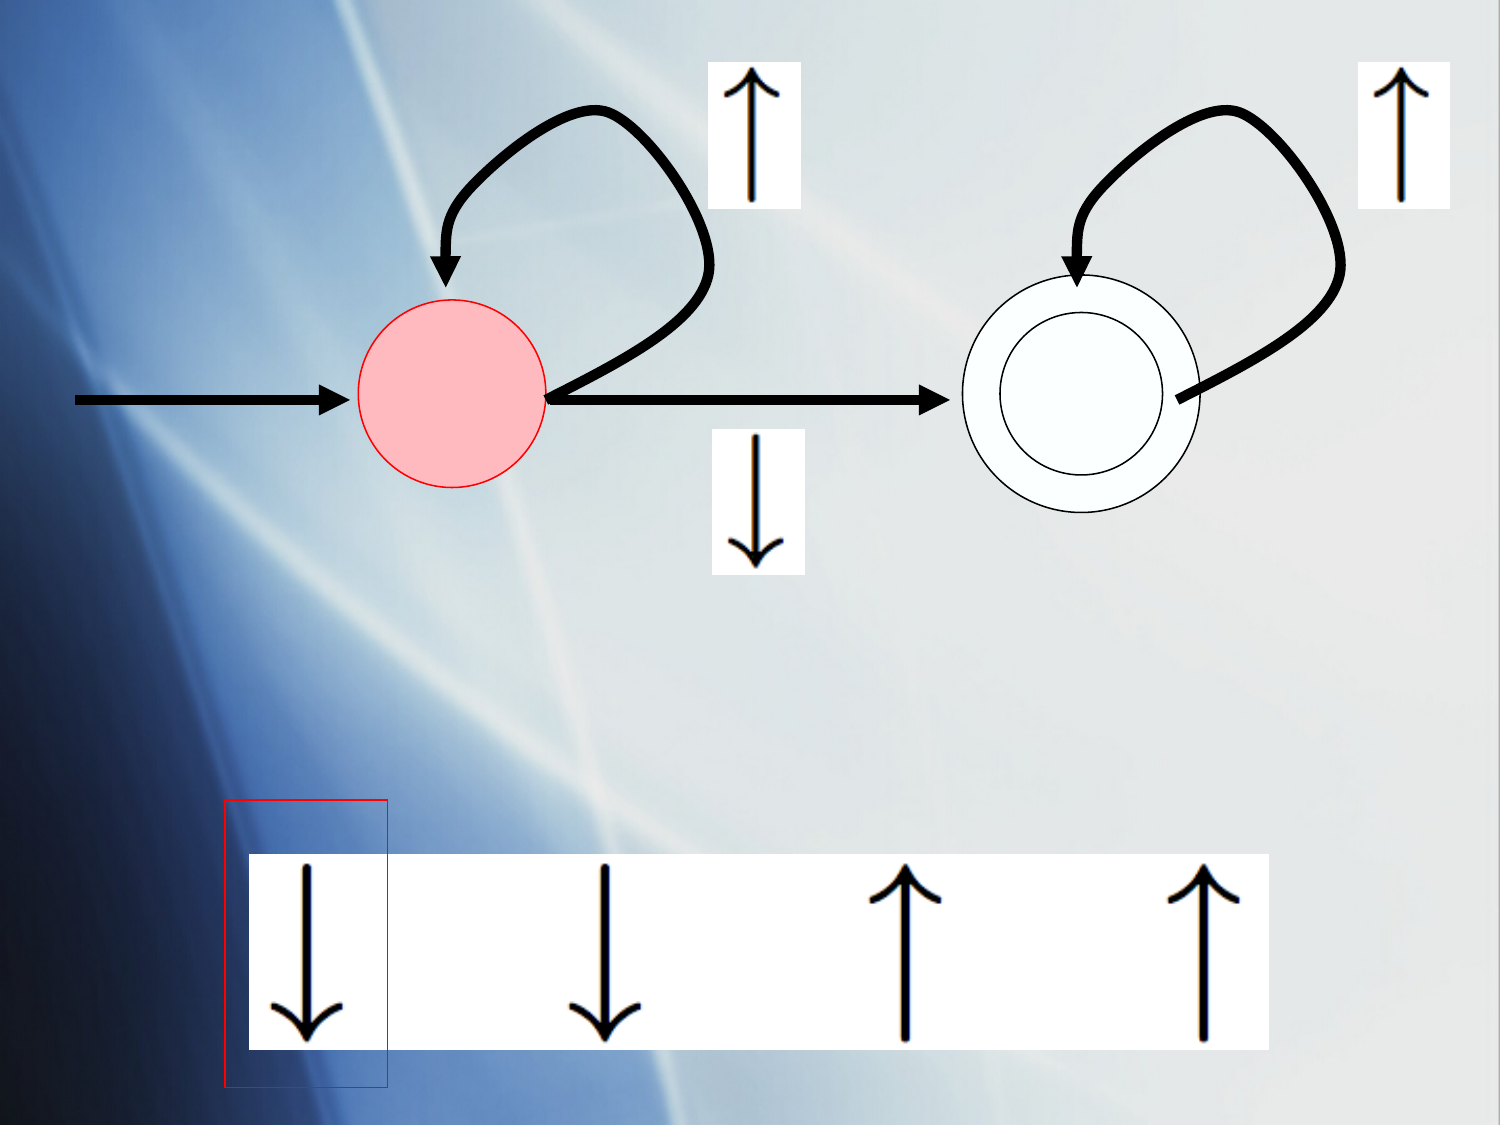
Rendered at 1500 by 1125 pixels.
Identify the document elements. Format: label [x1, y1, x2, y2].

text_box [962, 275, 1201, 513]
picture [0, 0, 1500, 1125]
text_box [358, 299, 546, 488]
